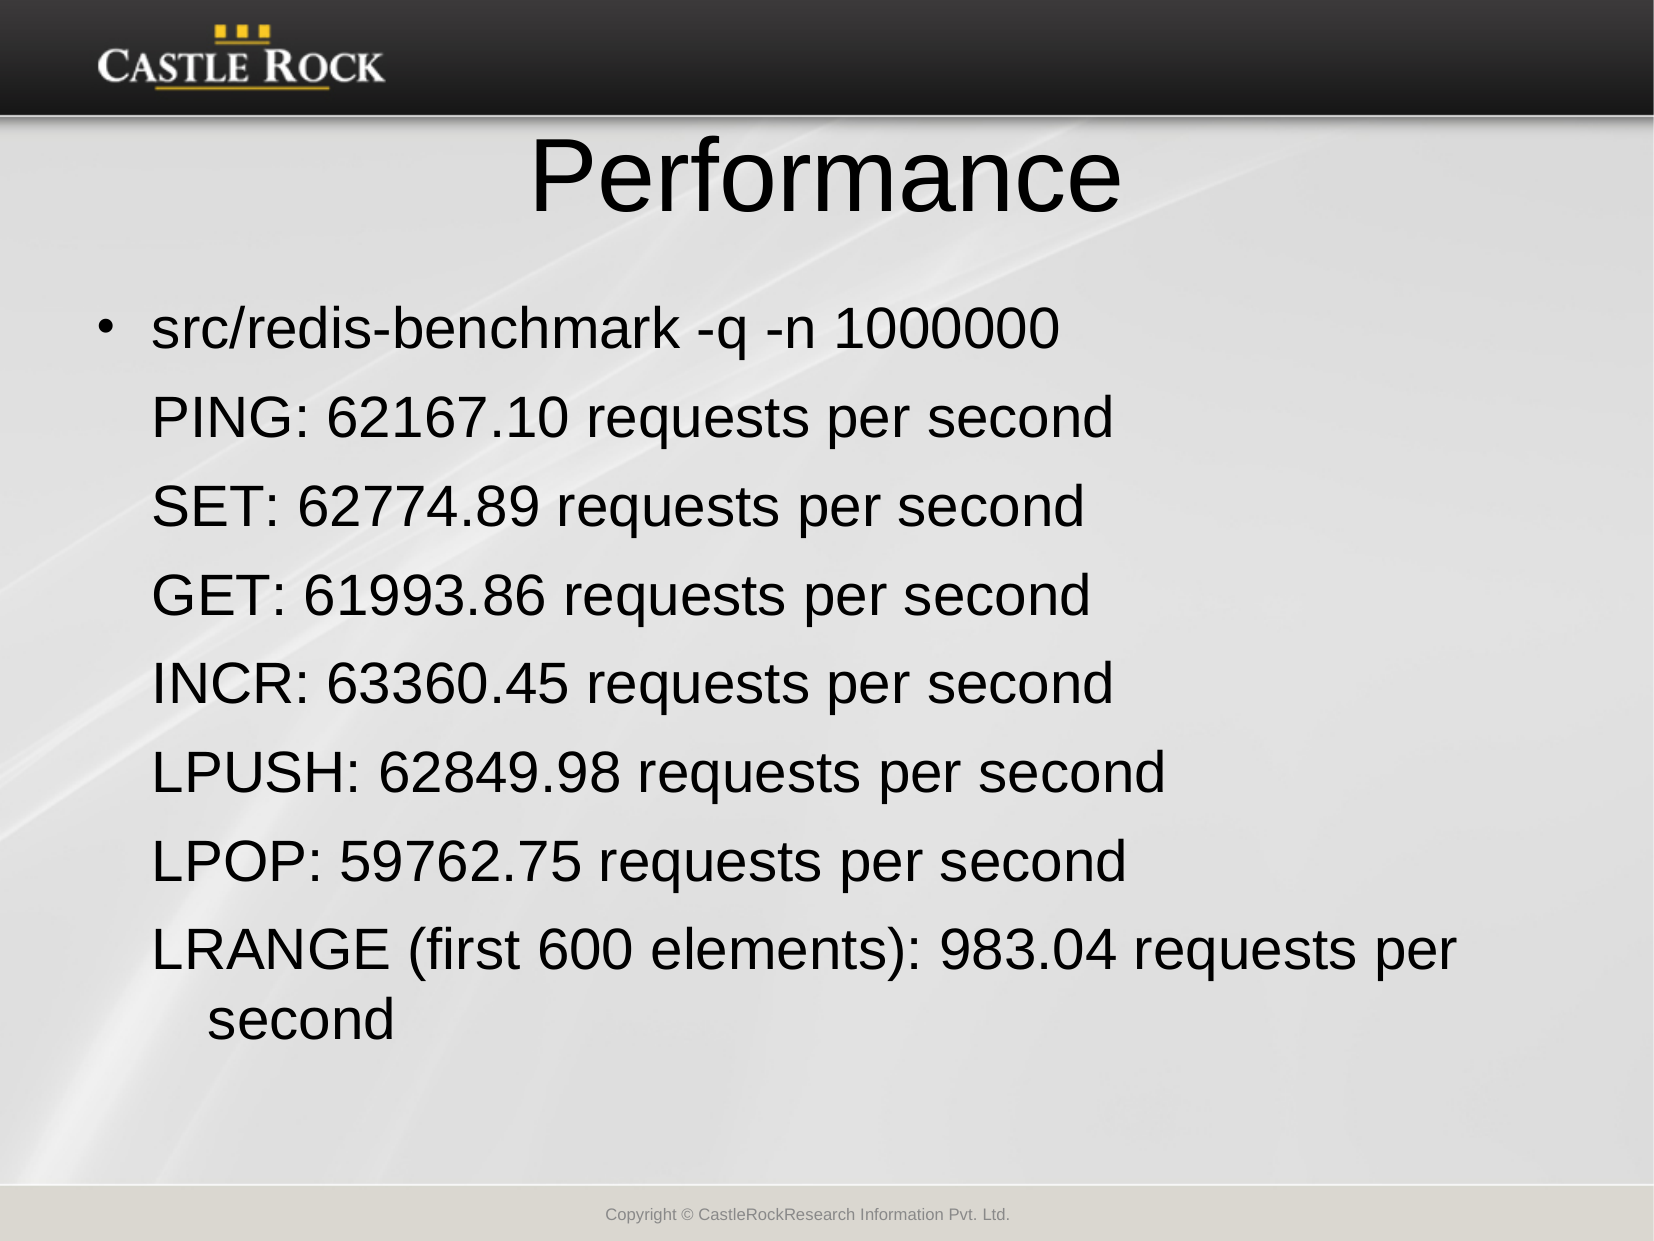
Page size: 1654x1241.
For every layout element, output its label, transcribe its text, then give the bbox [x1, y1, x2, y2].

picture [0, 0, 1654, 1241]
title Performance [82, 75, 1571, 265]
list src/redis-benchmark -q -n 1000000 PING: 62167.10 requests per second SET: 62774.89 requests per second GET: 61993.86 requests per second INCR: 63360.45 requests per second LPUSH: 62849.98 requests per second LPOP: 59762.75 requests per second LRANGE (first 600 elements): 983.04 requests per second [78, 282, 1566, 1103]
